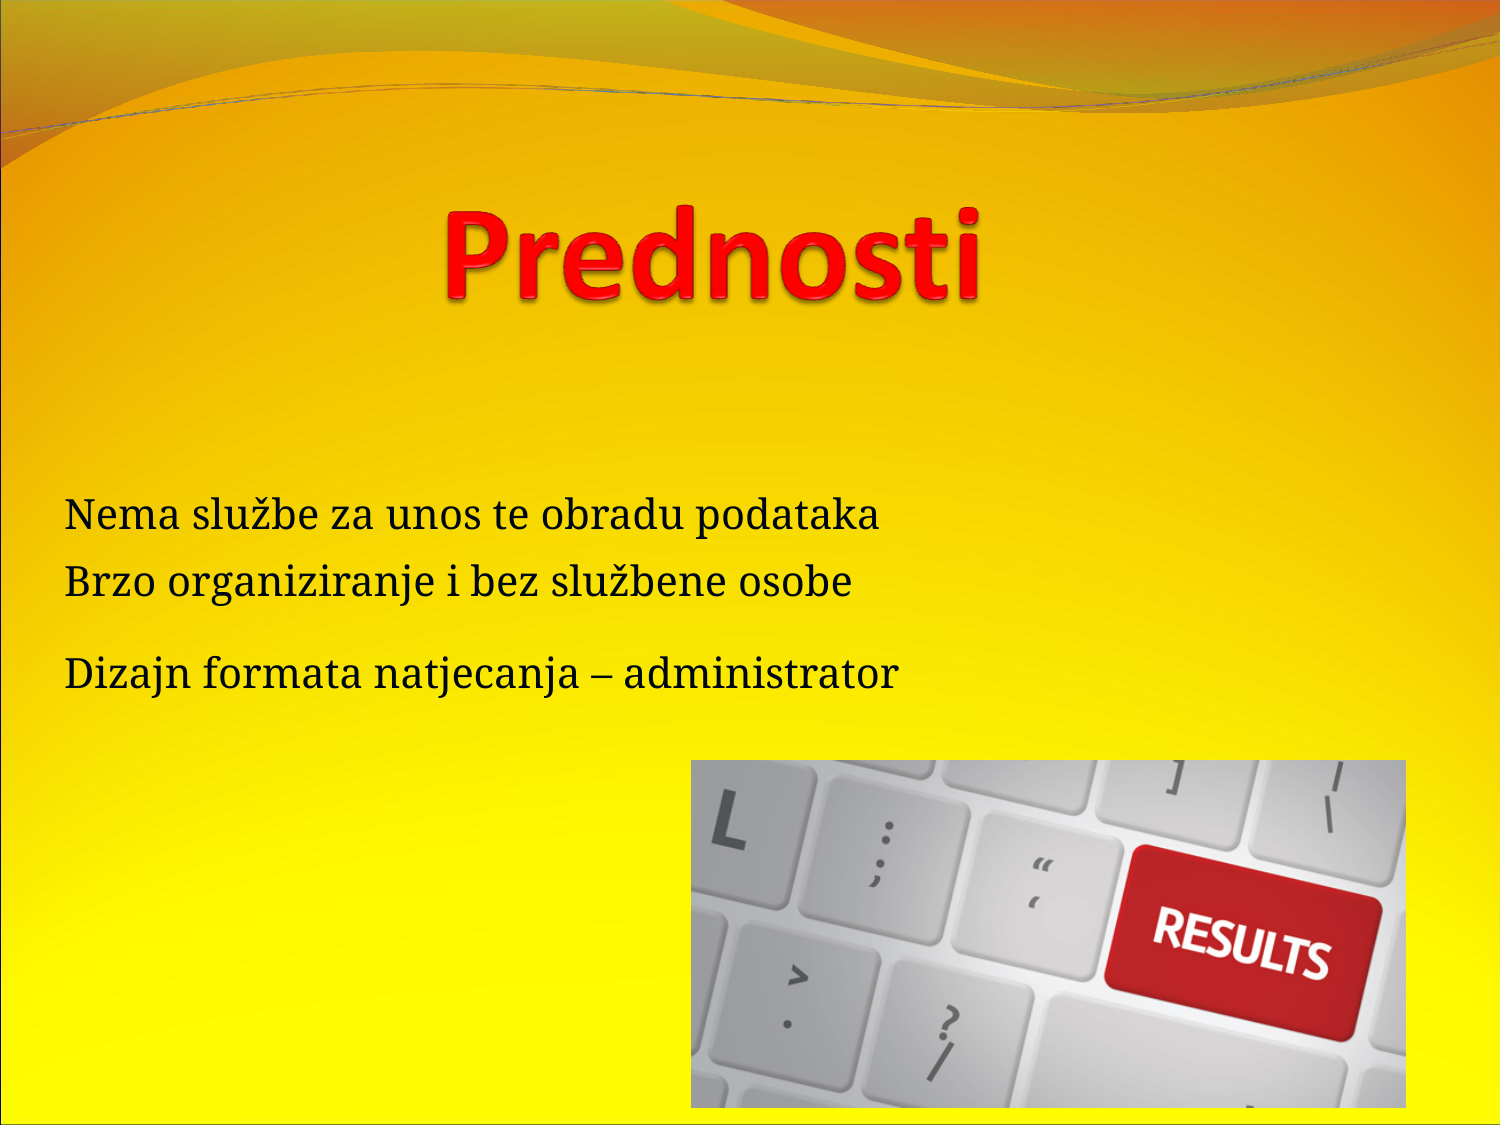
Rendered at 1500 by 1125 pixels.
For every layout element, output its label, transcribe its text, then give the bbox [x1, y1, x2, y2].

picture [0, 0, 1500, 1125]
text_box Nema službe za unos te obradu podataka Brzo organiziranje i bez službene osobe Dizajn formata natjecanja – administrator [46, 480, 1336, 806]
text_box [69, 34, 1360, 347]
